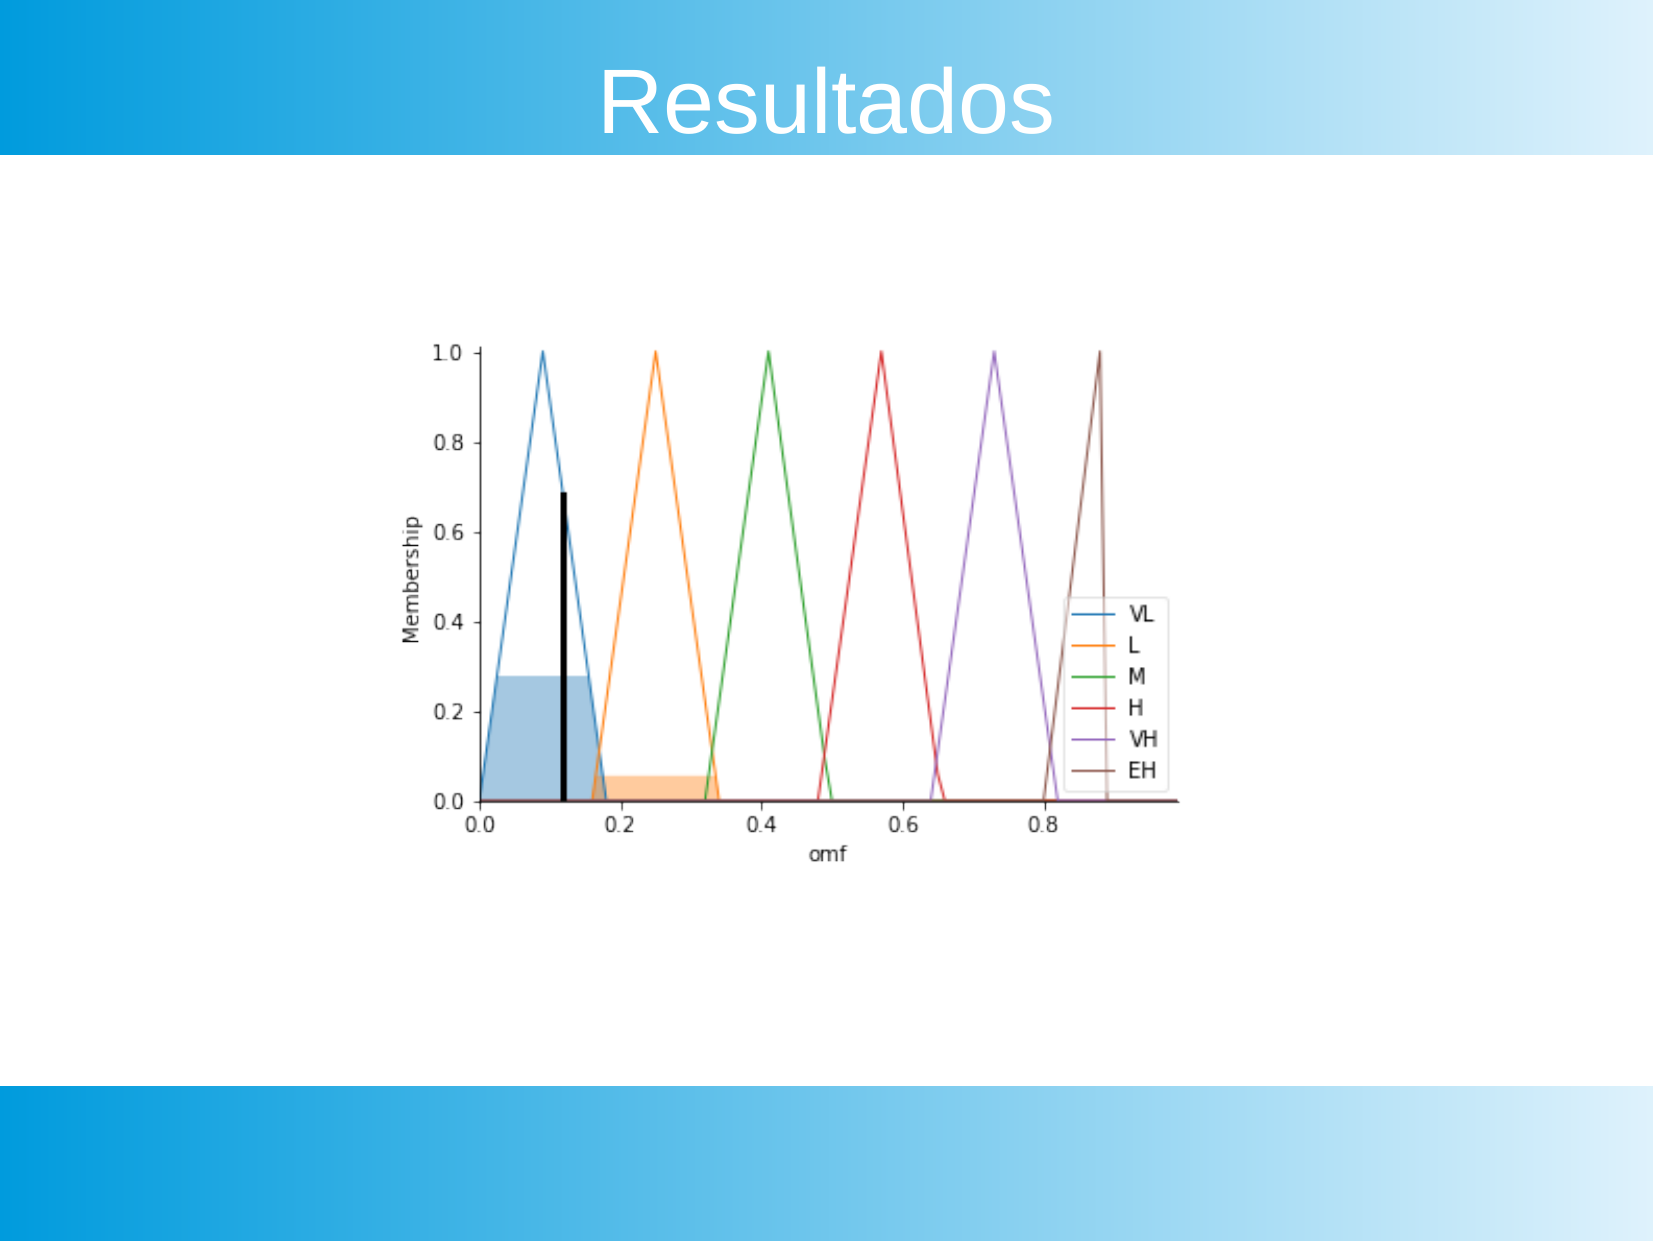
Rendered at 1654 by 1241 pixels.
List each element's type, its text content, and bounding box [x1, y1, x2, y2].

title Resultados [82, 49, 1571, 155]
picture [388, 330, 1193, 881]
